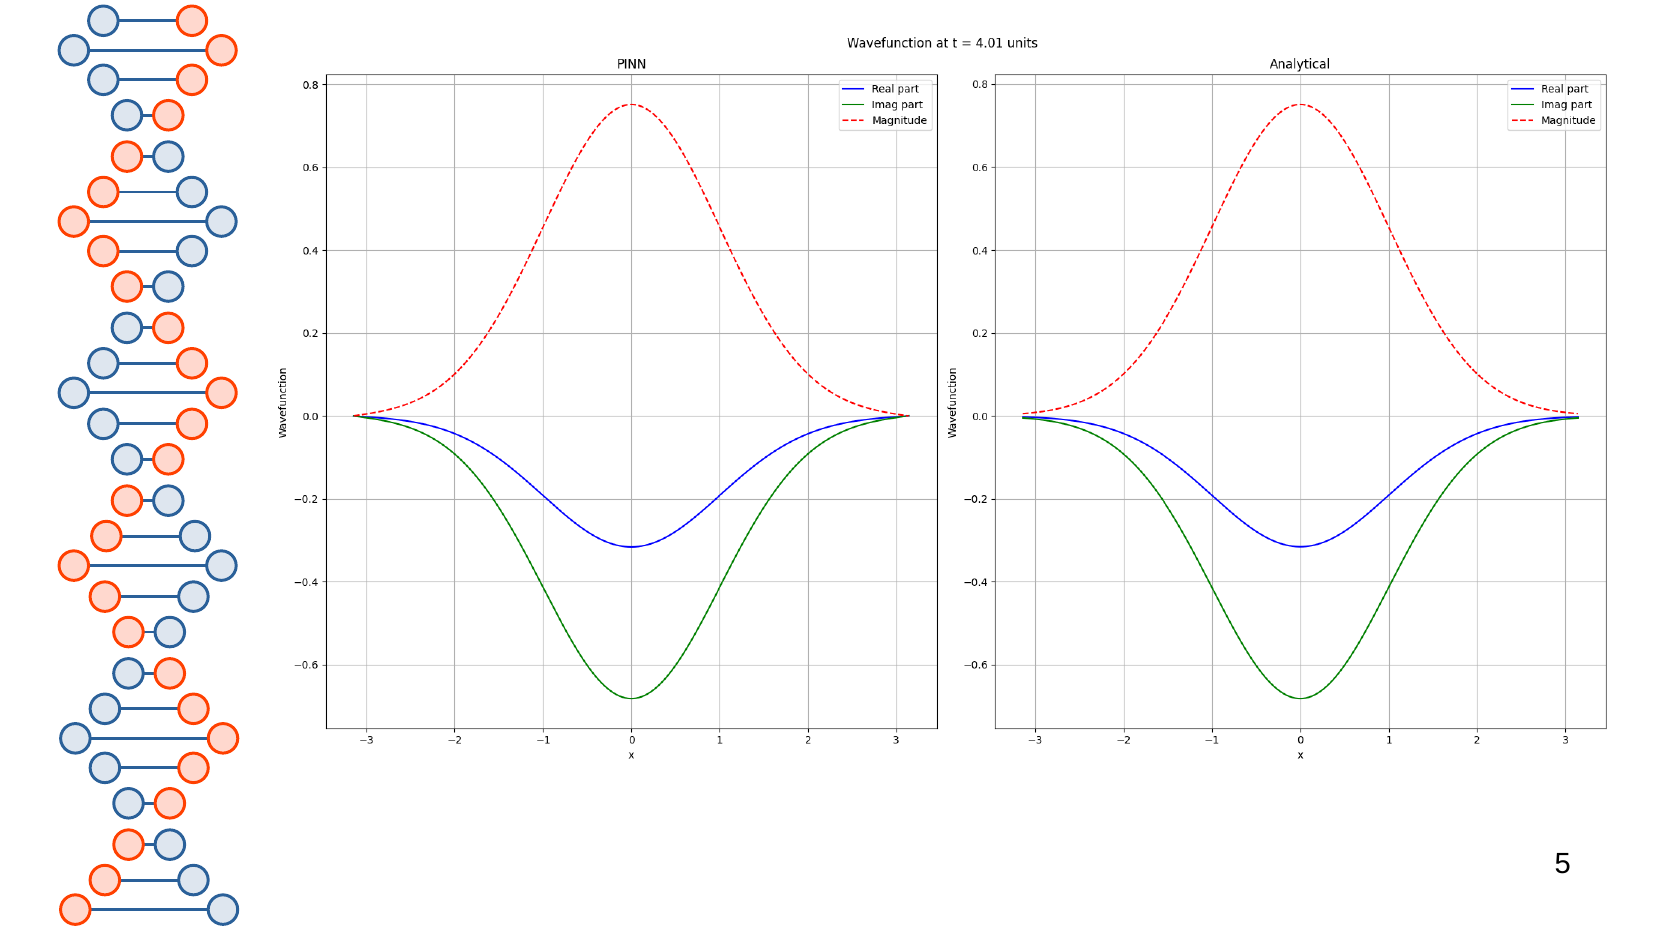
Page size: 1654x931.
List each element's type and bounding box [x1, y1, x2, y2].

picture [271, 29, 1612, 768]
